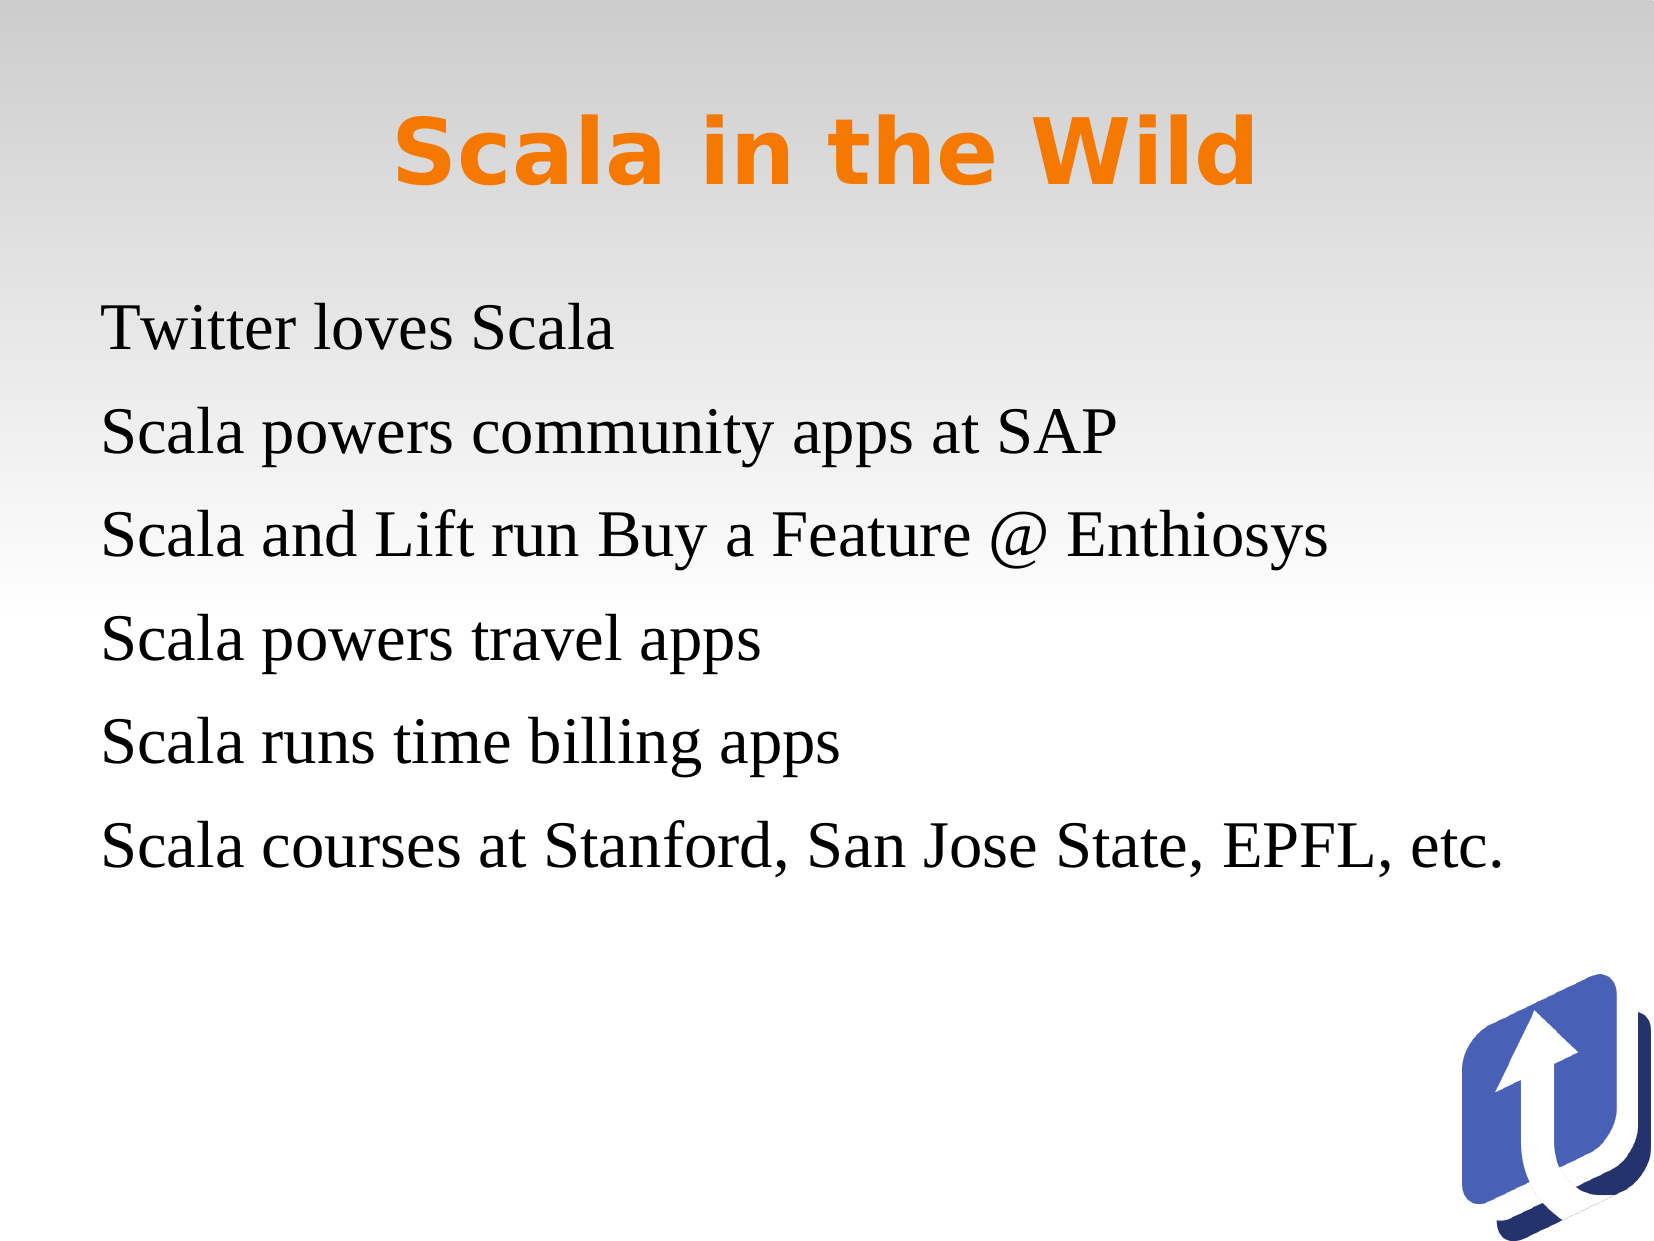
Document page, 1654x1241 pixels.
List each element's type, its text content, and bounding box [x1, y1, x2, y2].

picture [1462, 974, 1651, 1241]
title Scala in the Wild [82, 56, 1571, 250]
list Twitter loves Scala Scala powers community apps at SAP Scala and Lift run Buy a Feature @ Enthiosys Scala powers travel apps Scala runs time billing apps Scala courses at Stanford, San Jose State, EPFL, etc. [82, 290, 1571, 1094]
